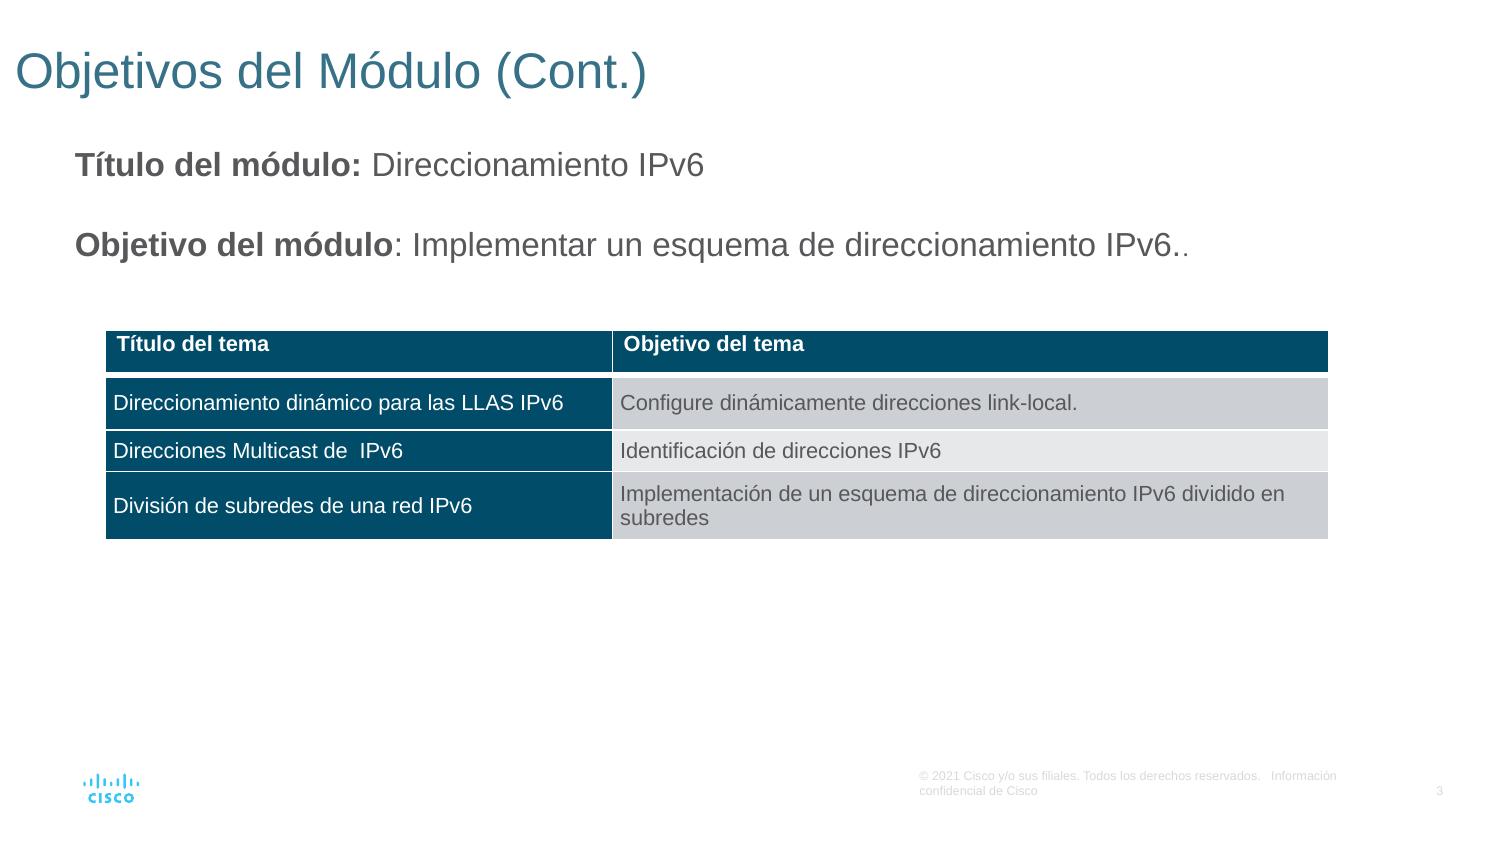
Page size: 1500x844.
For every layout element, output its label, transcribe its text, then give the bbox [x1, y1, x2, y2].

title Objetivos del Módulo (Cont.) [0, 6, 1500, 131]
table_cell Configure dinámicamente direcciones link-local. [613, 378, 1328, 429]
table_cell Direccionamiento dinámico para las LLAS IPv6 [106, 378, 612, 429]
table_cell División de subredes de una red IPv6 [106, 472, 612, 539]
text_box Título del módulo: Direccionamiento IPv6 Objetivo del módulo: Implementar un esquema de direccionamiento IPv6.. [59, 135, 1375, 316]
table_cell Implementación de un esquema de direccionamiento IPv6 dividido en subredes [613, 472, 1328, 539]
table_cell Identificación de direcciones IPv6 [613, 431, 1328, 471]
table_header Título del tema [106, 331, 612, 372]
table_header Objetivo del tema [613, 331, 1328, 372]
table_cell Direcciones Multicast de IPv6 [106, 431, 612, 471]
